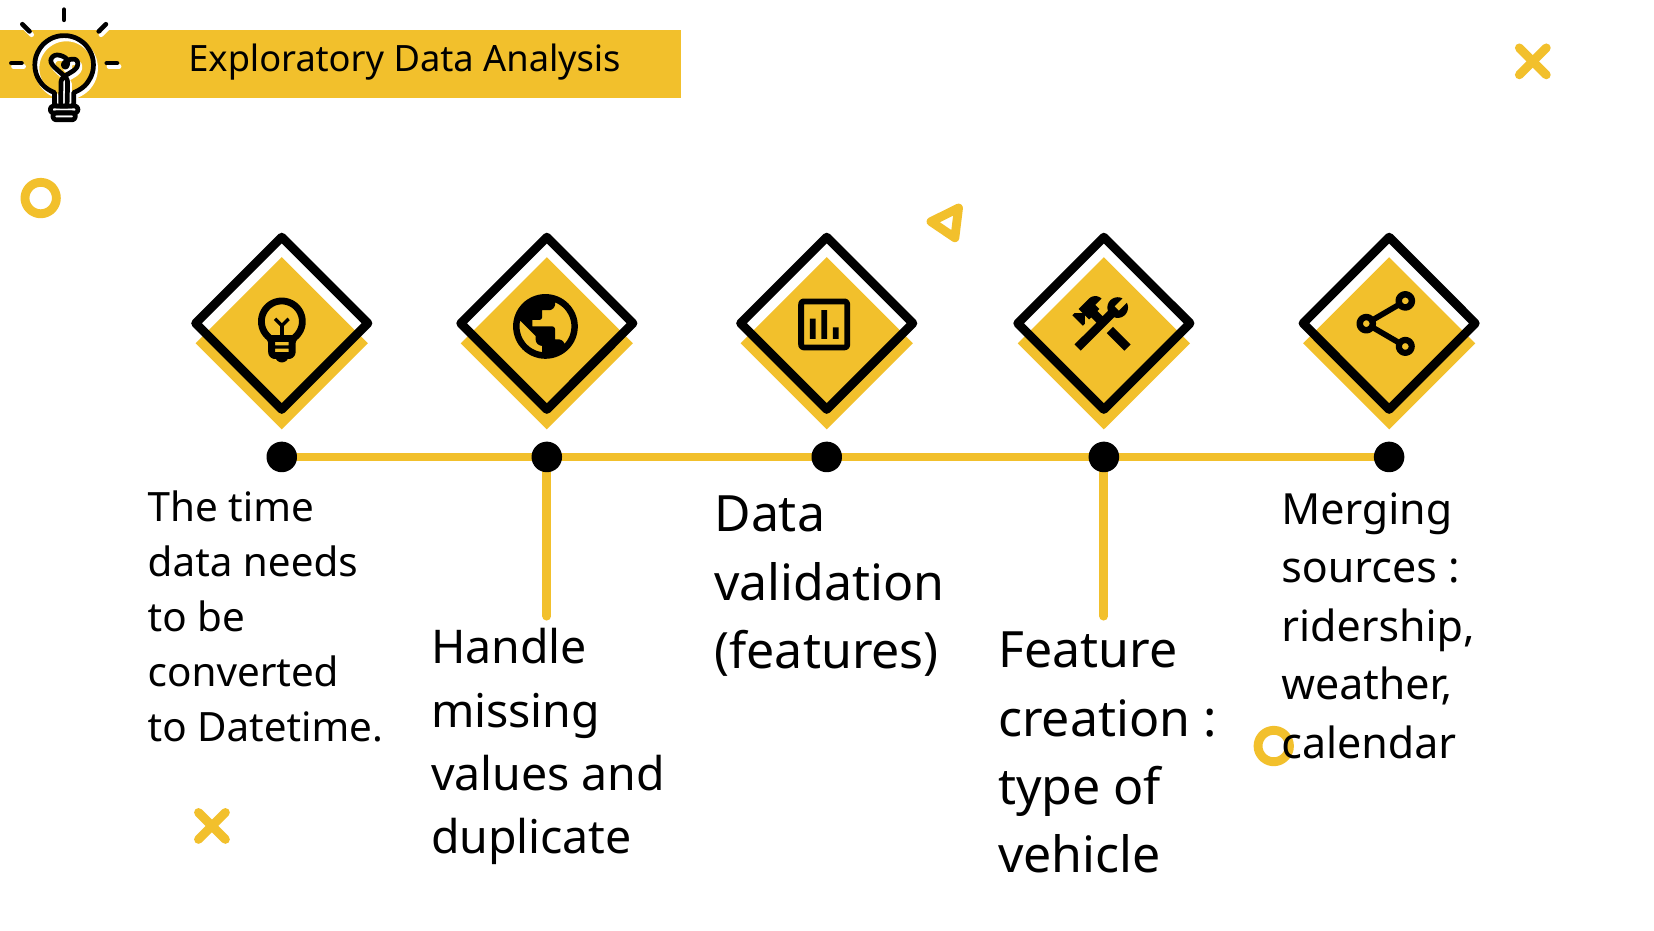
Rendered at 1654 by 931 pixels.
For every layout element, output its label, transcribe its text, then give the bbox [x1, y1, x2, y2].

text_box [1017, 337, 1191, 430]
text_box [1088, 441, 1120, 473]
text_box [195, 336, 368, 430]
text_box [1031, 257, 1177, 402]
text_box [209, 257, 354, 402]
text_box [754, 257, 899, 402]
text_box [474, 257, 619, 402]
text_box [740, 336, 913, 430]
list Merging sources : ridership, weather, calendar [1281, 478, 1518, 774]
text_box [1317, 257, 1462, 402]
list Handle missing values and duplicate [431, 614, 668, 910]
text_box [811, 441, 842, 473]
text_box [1303, 337, 1476, 430]
list The time data needs to be converted to Datetime. [147, 478, 384, 774]
list Feature creation : type of vehicle [998, 614, 1235, 910]
text_box [1373, 441, 1405, 473]
text_box [531, 441, 563, 473]
subtitle Exploratory Data Analysis [132, 17, 677, 97]
list Data validation (features) [714, 478, 951, 774]
text_box [266, 441, 297, 473]
text_box [460, 337, 633, 430]
